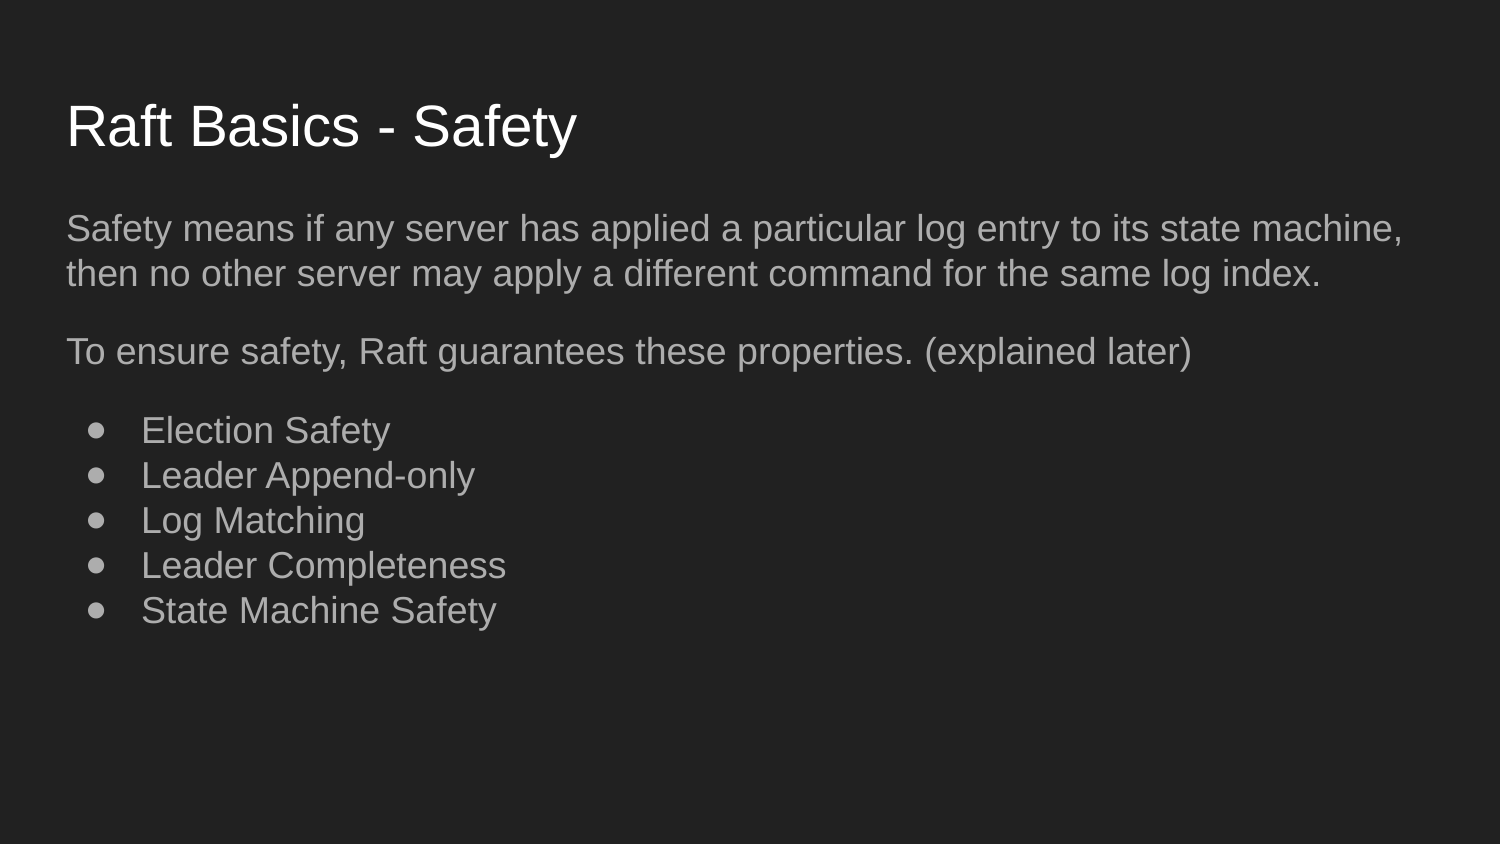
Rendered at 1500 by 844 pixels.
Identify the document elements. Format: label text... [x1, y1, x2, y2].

list Safety means if any server has applied a particular log entry to its state machine, then no other server may apply a different command for the same log index. To ensure safety, Raft guarantees these properties. (explained later) Election Safety Leader Append-only Log Matching Leader Completeness State Machine Safety [51, 189, 1449, 750]
title Raft Basics - Safety [51, 72, 1449, 167]
